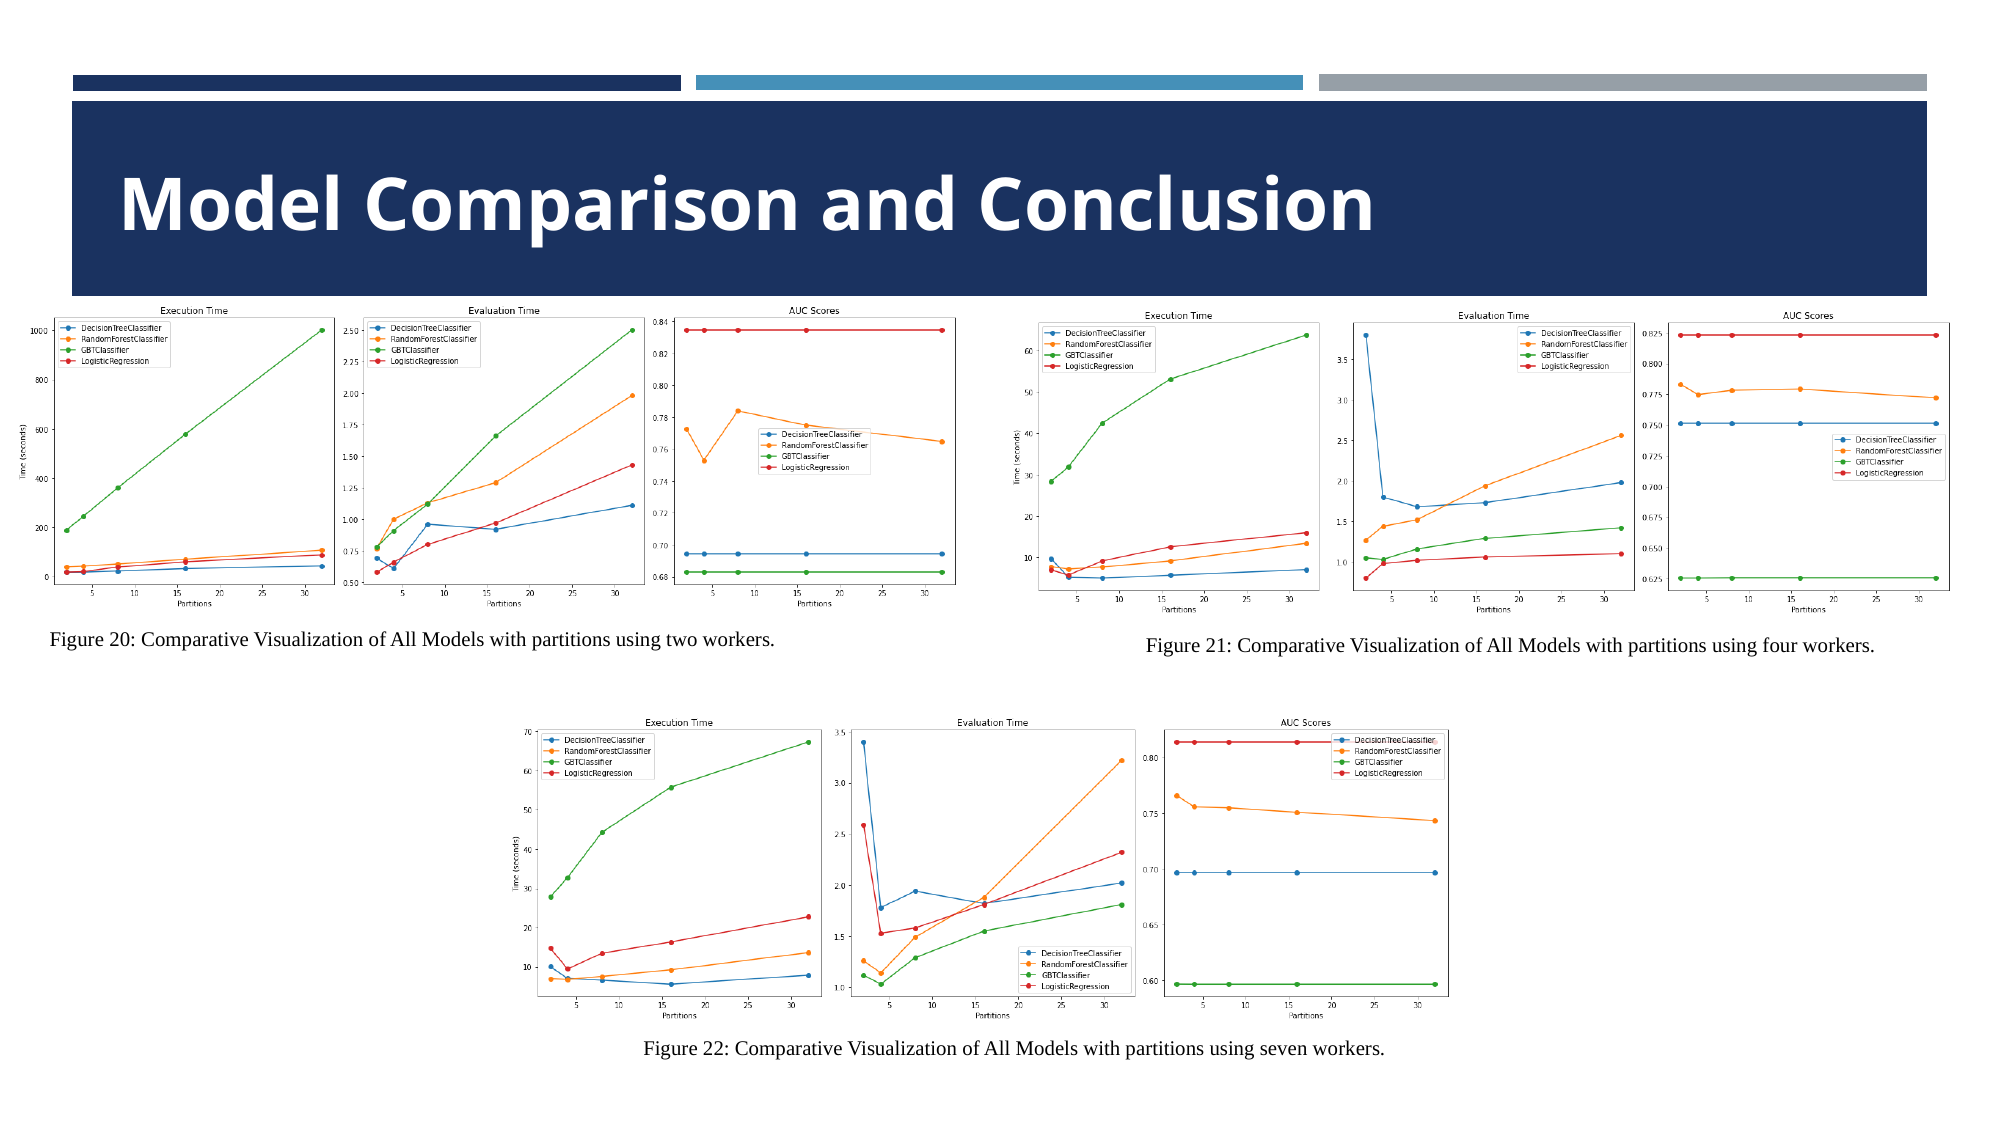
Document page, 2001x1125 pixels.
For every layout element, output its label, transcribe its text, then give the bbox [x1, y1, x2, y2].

text_box Figure 20: Comparative Visualization of All Models with partitions using two workers. [0, 618, 791, 703]
text_box Figure 22: Comparative Visualization of All Models with partitions using seven workers. [628, 1026, 1401, 1067]
picture [1008, 306, 1953, 618]
picture [14, 301, 959, 613]
list Model Comparison and Conclusion [103, 0, 1914, 553]
picture [507, 713, 1452, 1024]
text_box Figure 21: Comparative Visualization of All Models with partitions using four workers. [1131, 624, 1891, 709]
